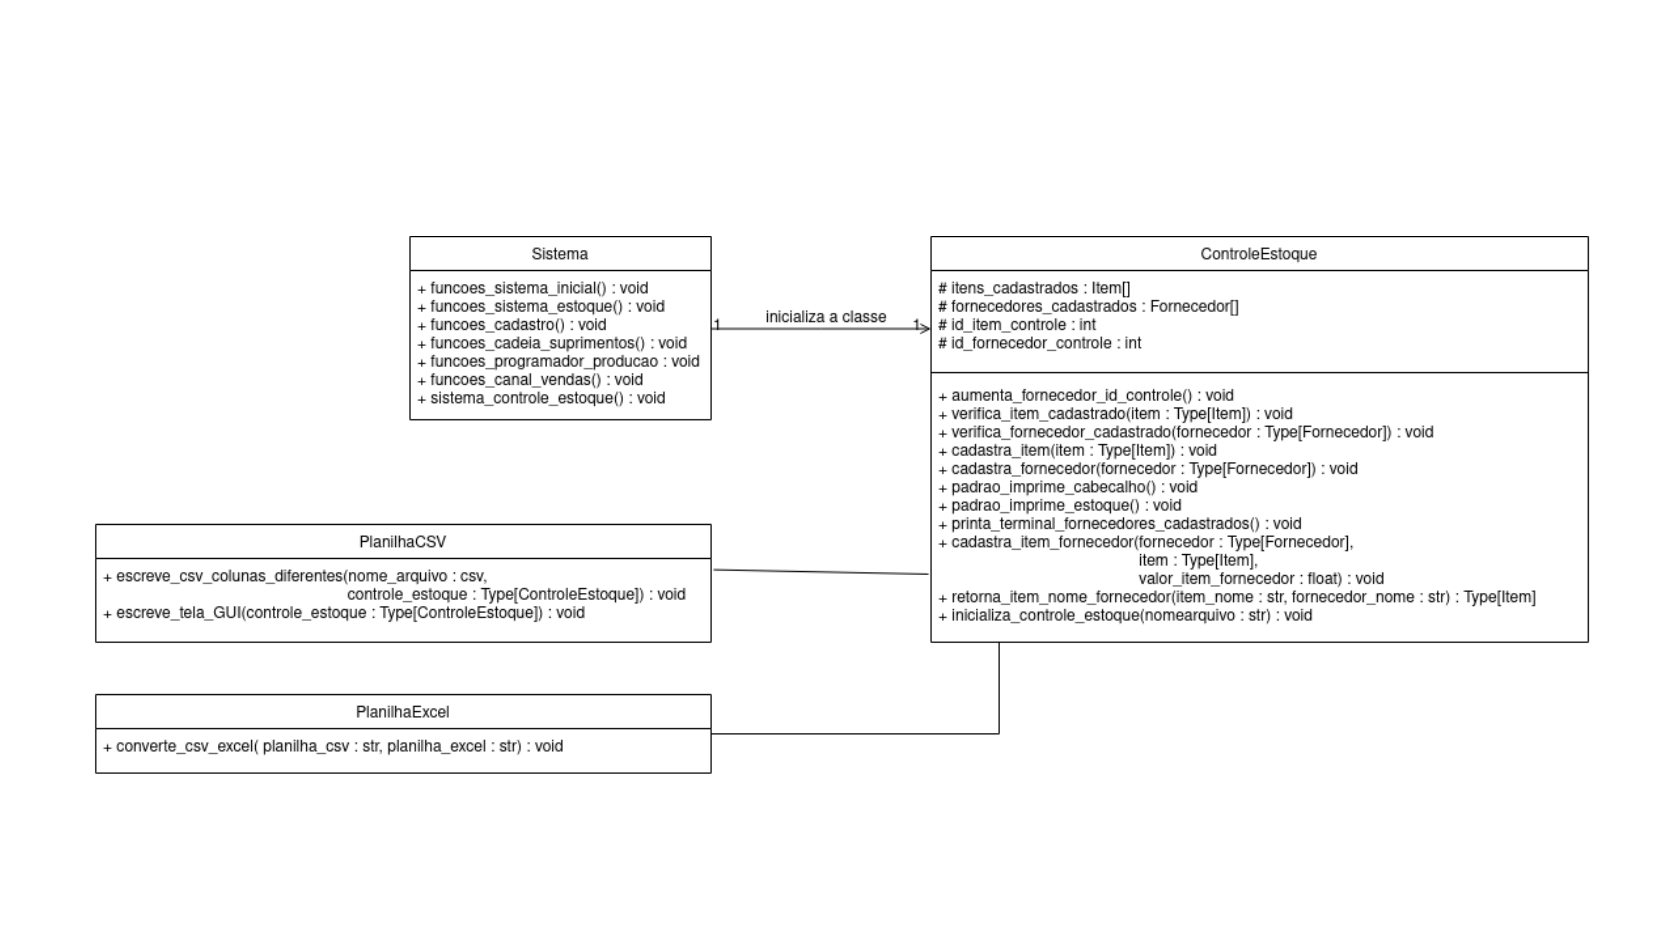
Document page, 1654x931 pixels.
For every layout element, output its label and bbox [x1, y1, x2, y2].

picture [18, 236, 1613, 872]
